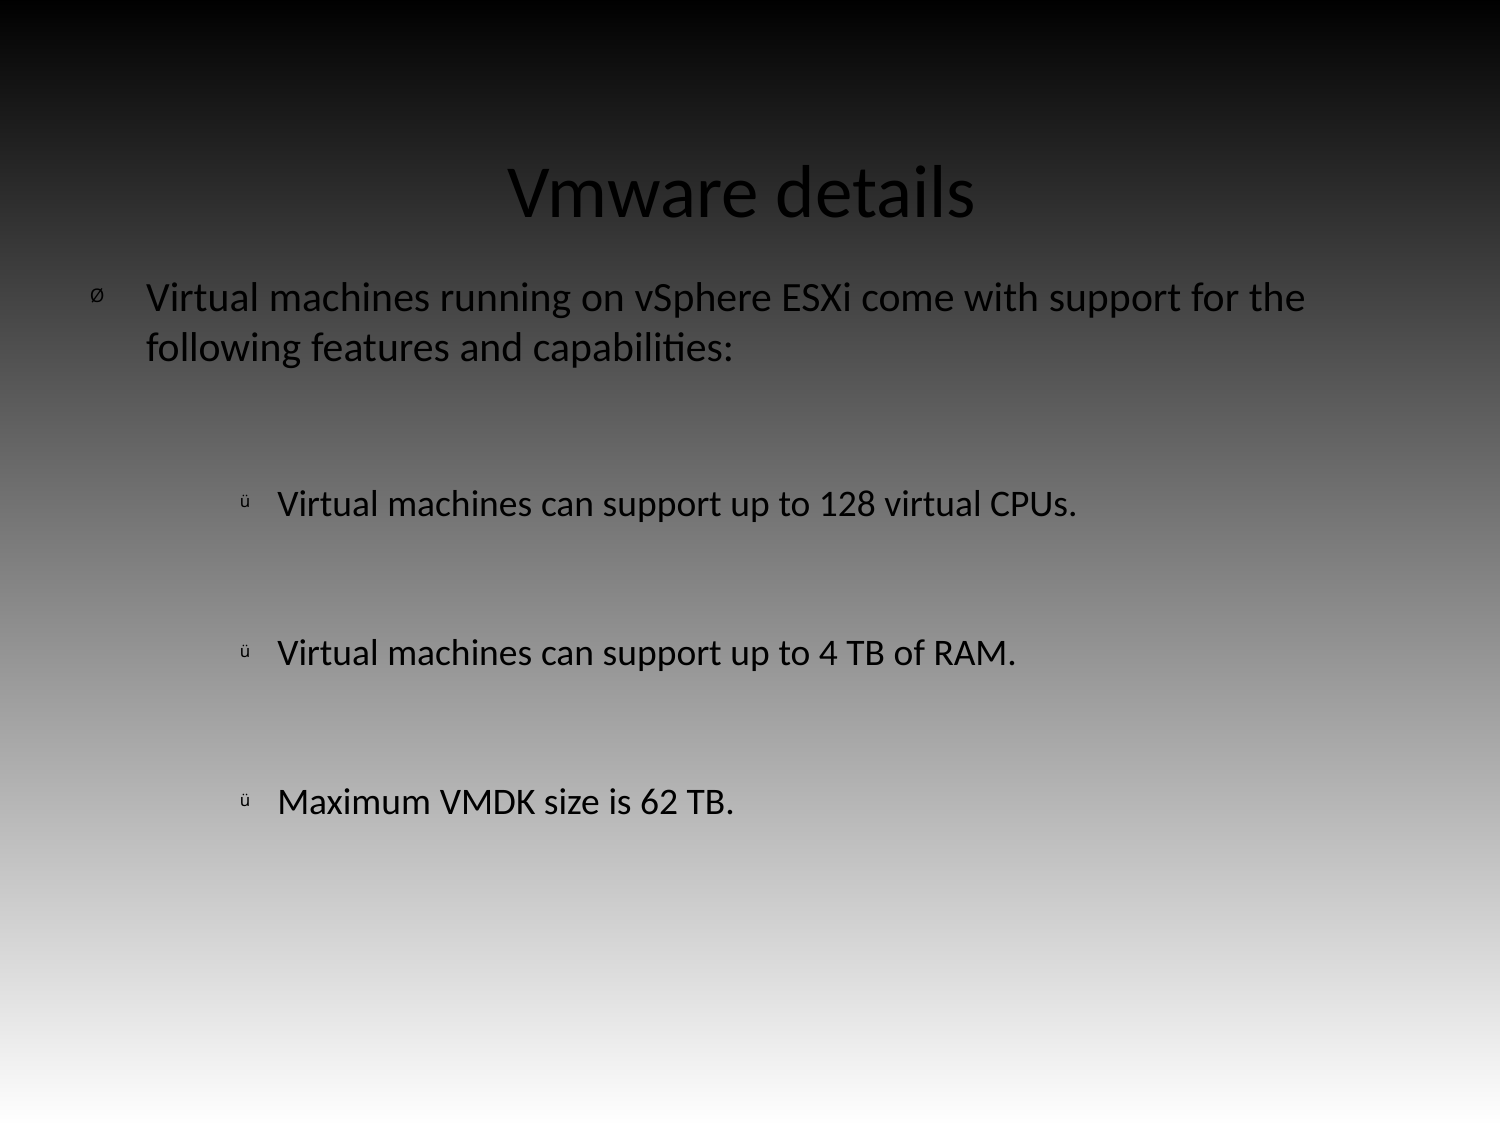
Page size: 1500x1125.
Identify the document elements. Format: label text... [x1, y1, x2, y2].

title Vmware details [75, 45, 1425, 185]
list Virtual machines running on vSphere ESXi come with support for the following features and capabilities: Virtual machines can support up to 128 virtual CPUs. Virtual machines can support up to 4 TB of RAM. Maximum VMDK size is 62 TB. [75, 262, 1425, 1005]
